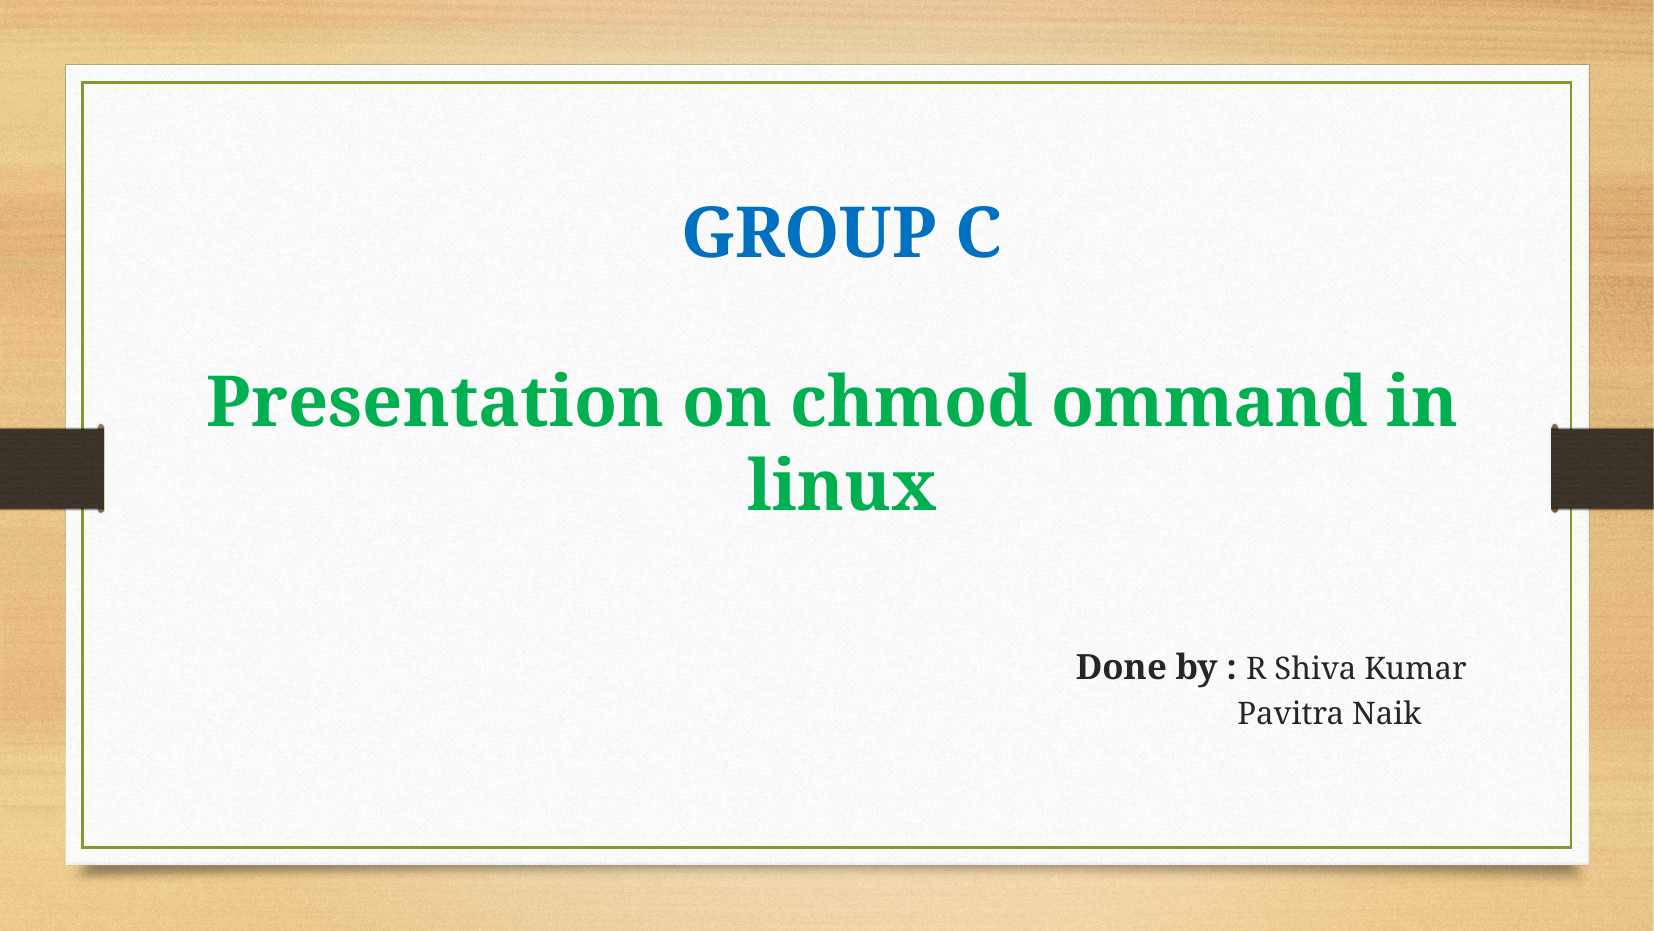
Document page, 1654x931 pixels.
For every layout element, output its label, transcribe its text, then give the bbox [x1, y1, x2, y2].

title GROUP C Presentation on chmod ommand in linux Done by : R Shiva Kumar Pavitra Naik [165, 148, 1520, 770]
